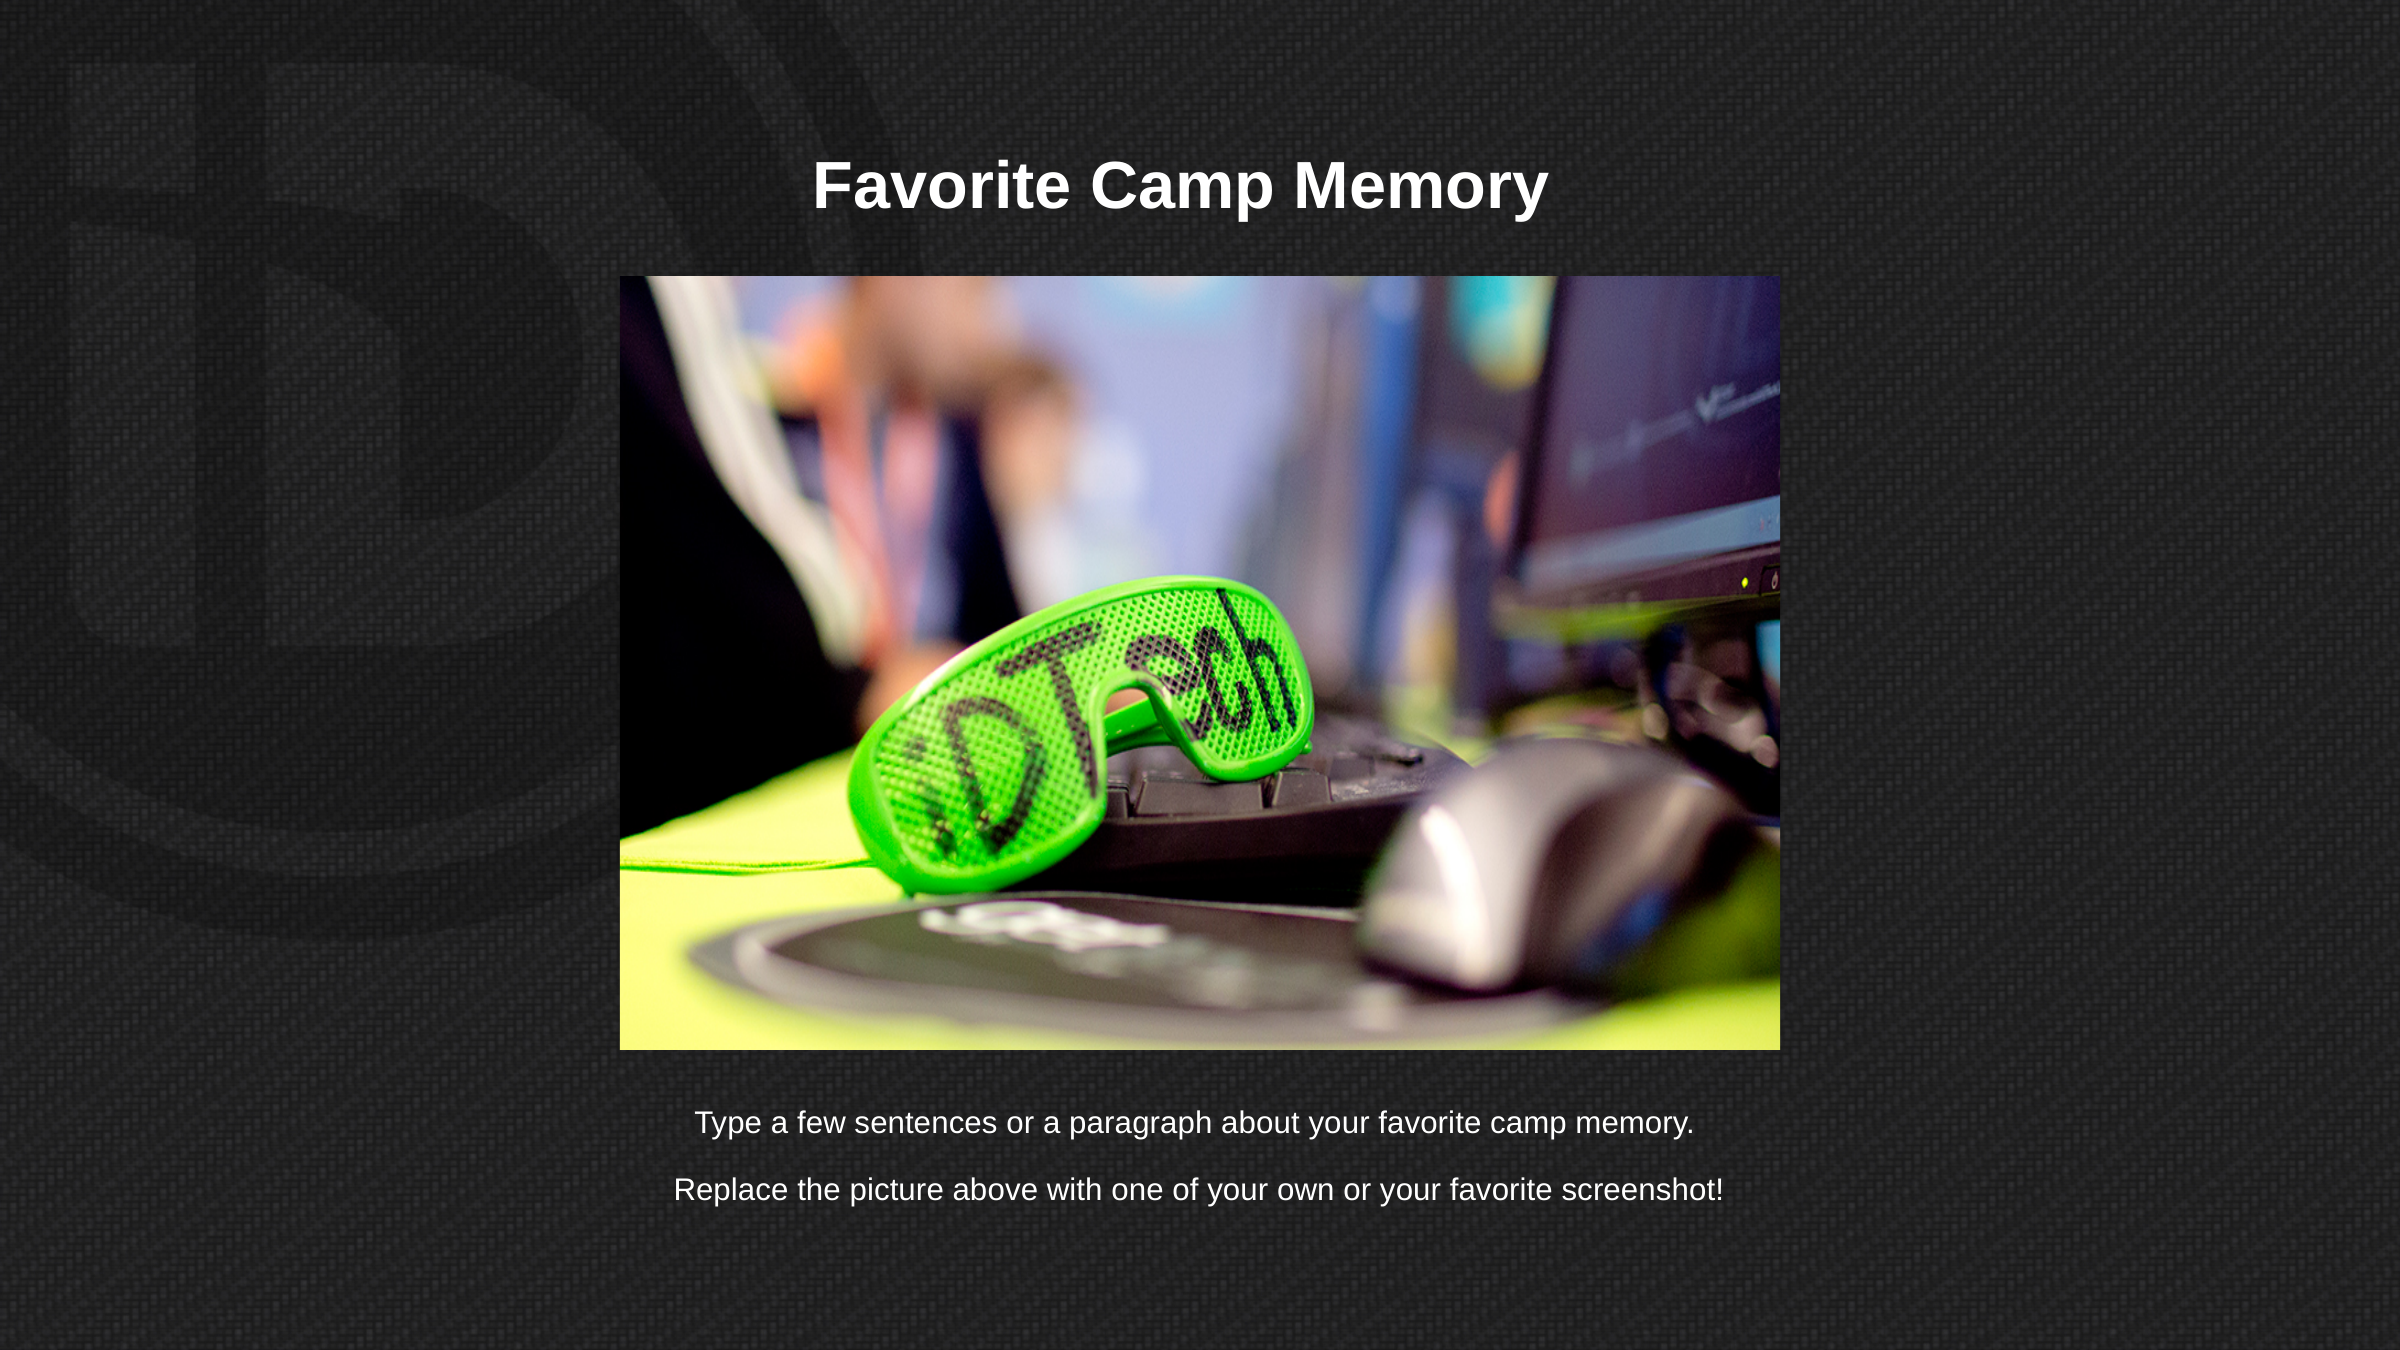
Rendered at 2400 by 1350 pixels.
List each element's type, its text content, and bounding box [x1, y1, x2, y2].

list Type a few sentences or a paragraph about your favorite camp memory. Replace the picture above with one of your own or your favorite screenshot! [250, 1095, 2150, 1305]
picture [0, 0, 2400, 1350]
title Favorite Camp Memory [151, 134, 2212, 247]
